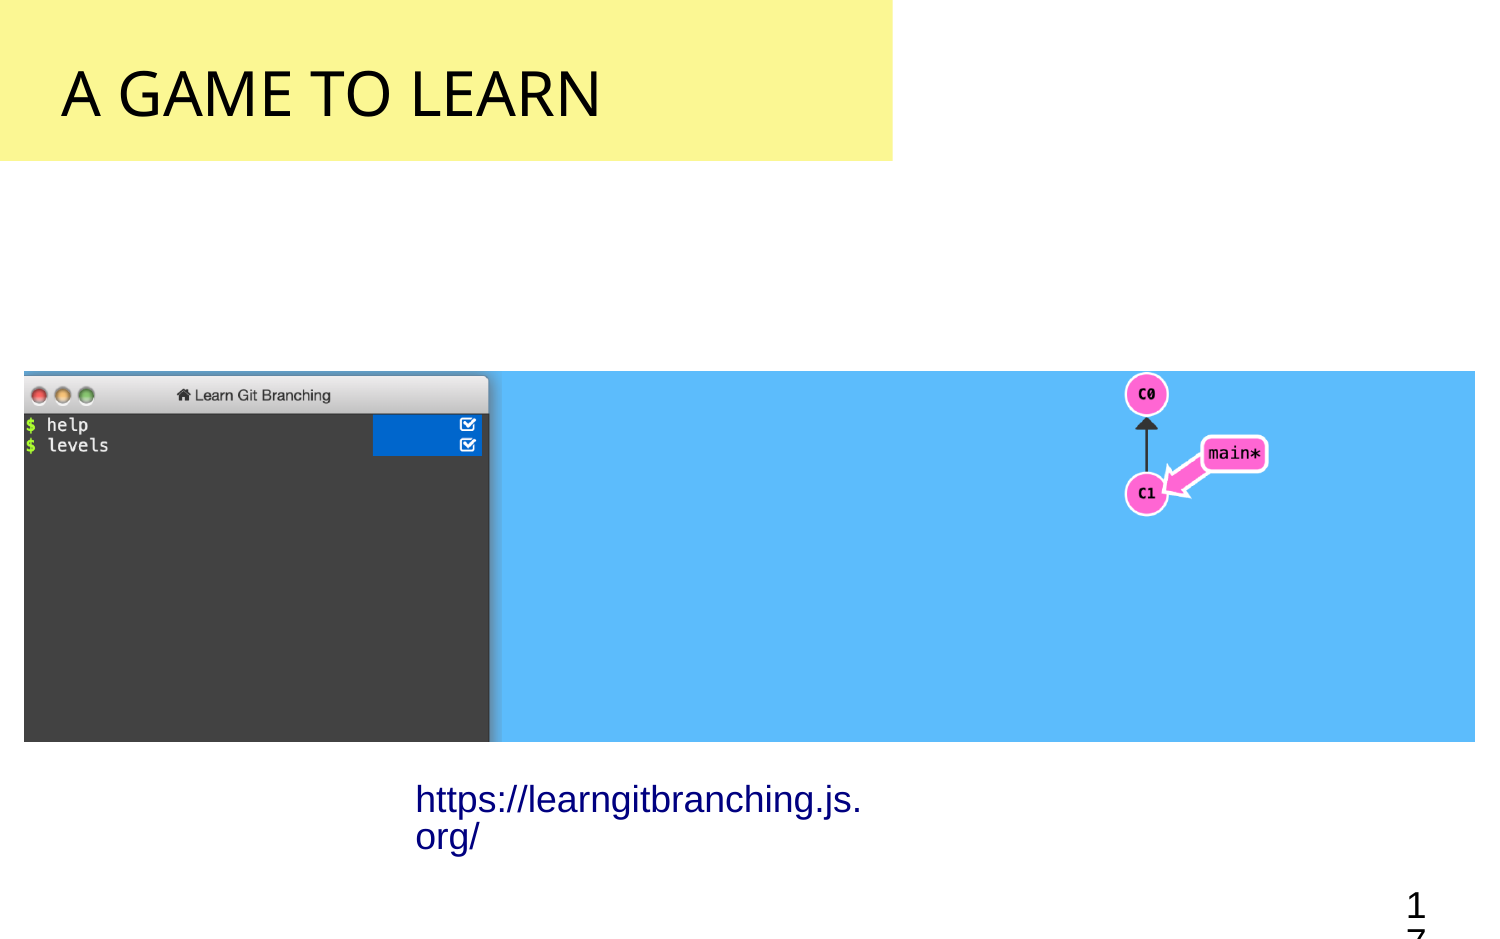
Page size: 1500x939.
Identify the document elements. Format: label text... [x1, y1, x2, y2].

text_box [0, 0, 893, 161]
text_box <number> [1405, 880, 1434, 939]
text_box A GAME TO LEARN [59, 52, 916, 212]
picture [24, 371, 1475, 743]
text_box https://learngitbranching.js.org/ [400, 759, 893, 835]
